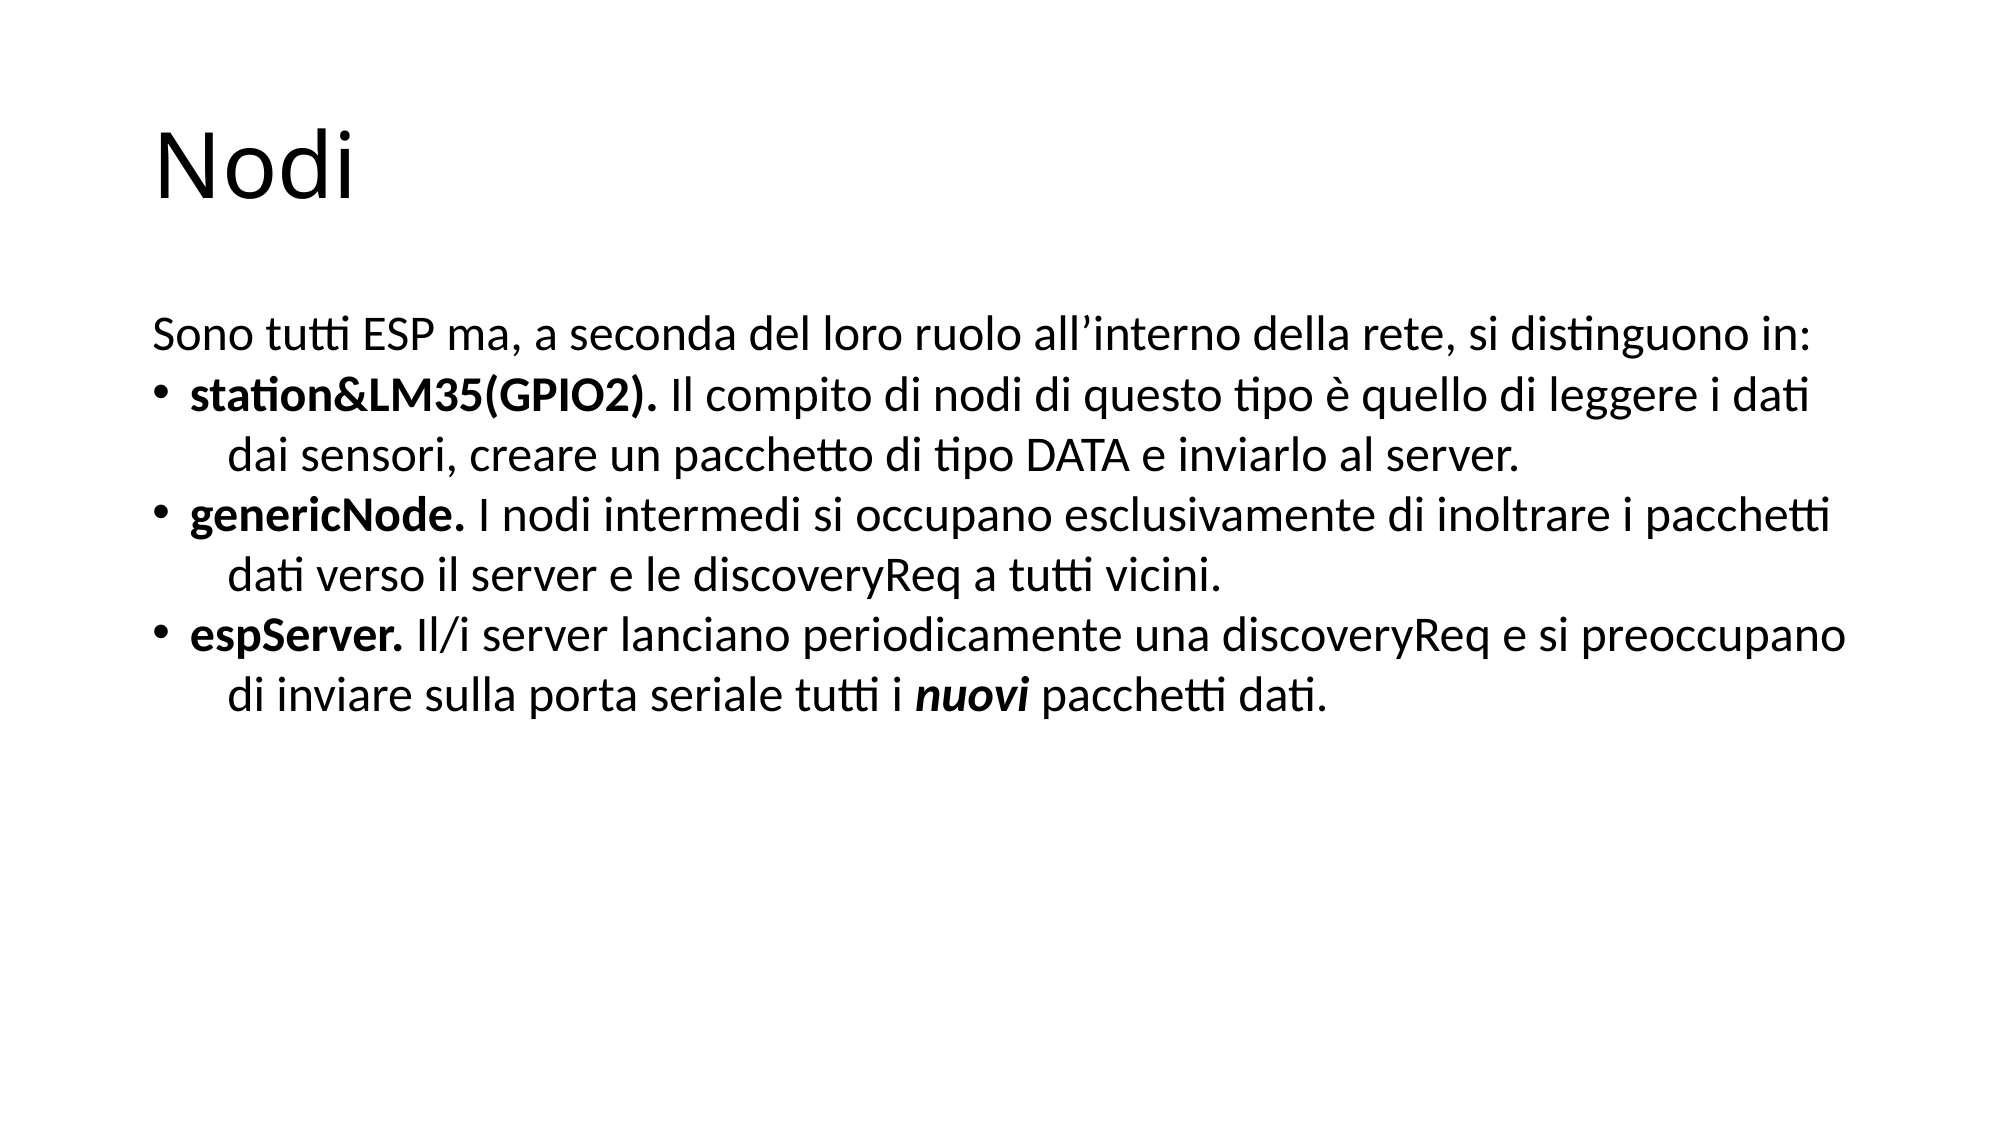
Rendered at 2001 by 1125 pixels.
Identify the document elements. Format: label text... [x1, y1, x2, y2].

list Sono tutti ESP ma, a seconda del loro ruolo all’interno della rete, si distinguono in: station&LM35(GPIO2). Il compito di nodi di questo tipo è quello di leggere i dati dai sensori, creare un pacchetto di tipo DATA e inviarlo al server. genericNode. I nodi intermedi si occupano esclusivamente di inoltrare i pacchetti dati verso il server e le discoveryReq a tutti vicini. espServer. Il/i server lanciano periodicamente una discoveryReq e si preoccupano di inviare sulla porta seriale tutti i nuovi pacchetti dati. [137, 299, 1863, 1014]
title Nodi [137, 59, 1863, 278]
